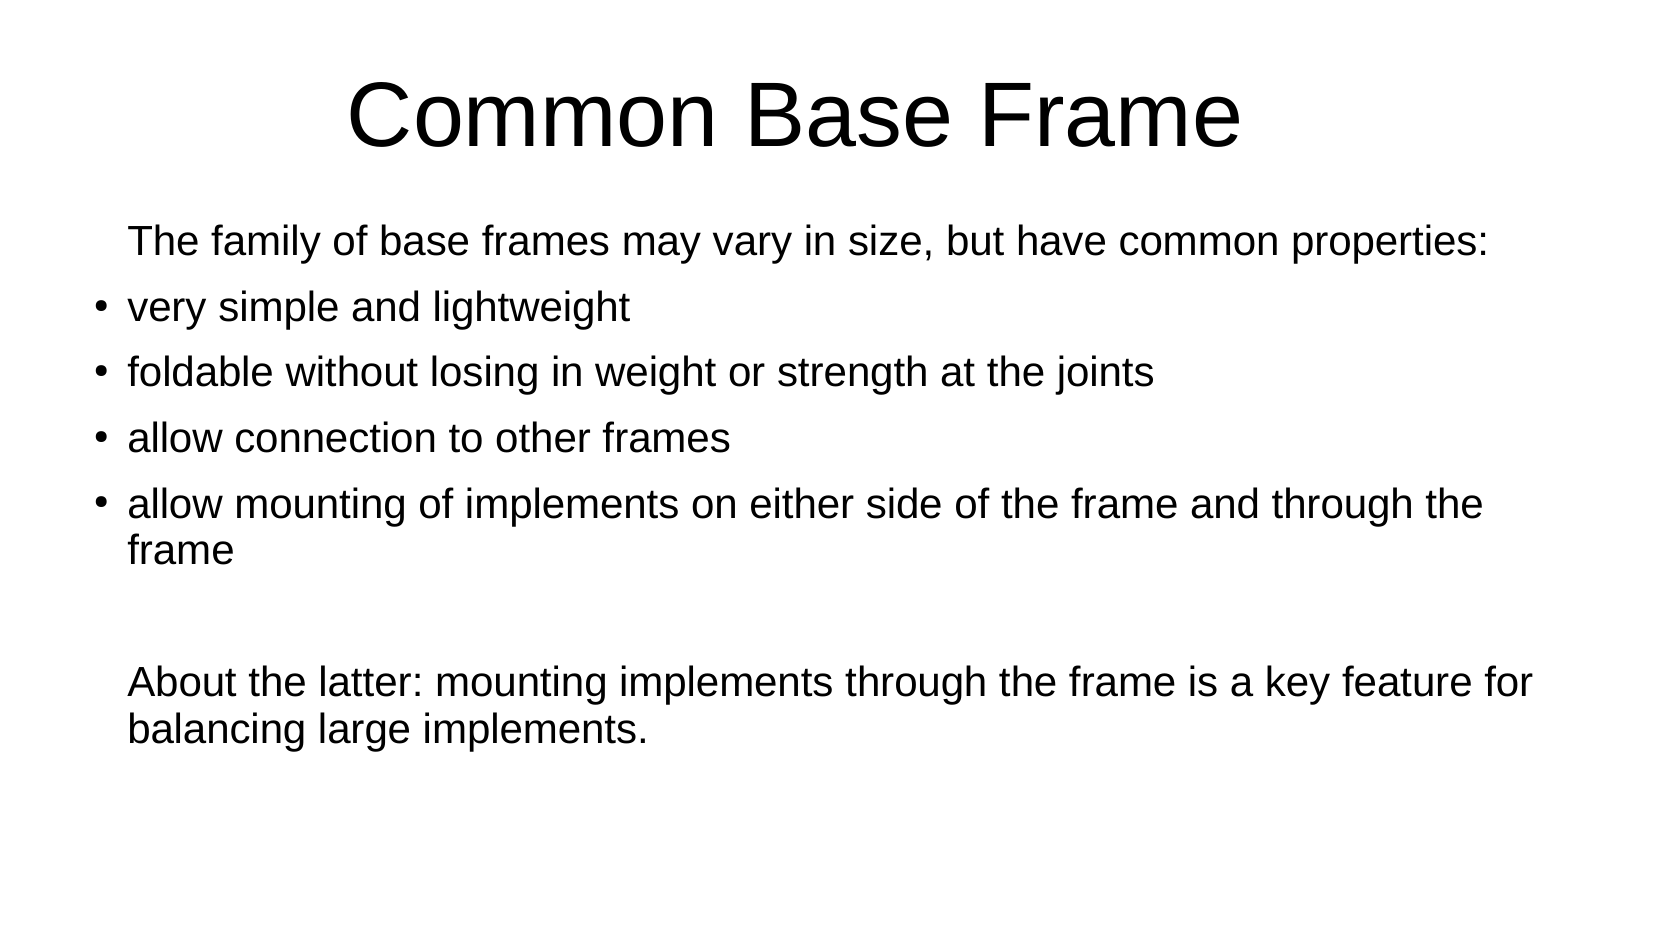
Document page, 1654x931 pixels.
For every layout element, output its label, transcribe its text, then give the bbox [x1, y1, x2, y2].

title Common Base Frame [82, 37, 1571, 193]
list The family of base frames may vary in size, but have common properties: very simple and lightweight foldable without losing in weight or strength at the joints allow connection to other frames allow mounting of implements on either side of the frame and through the frame About the latter: mounting implements through the frame is a key feature for balancing large implements. [82, 217, 1571, 758]
